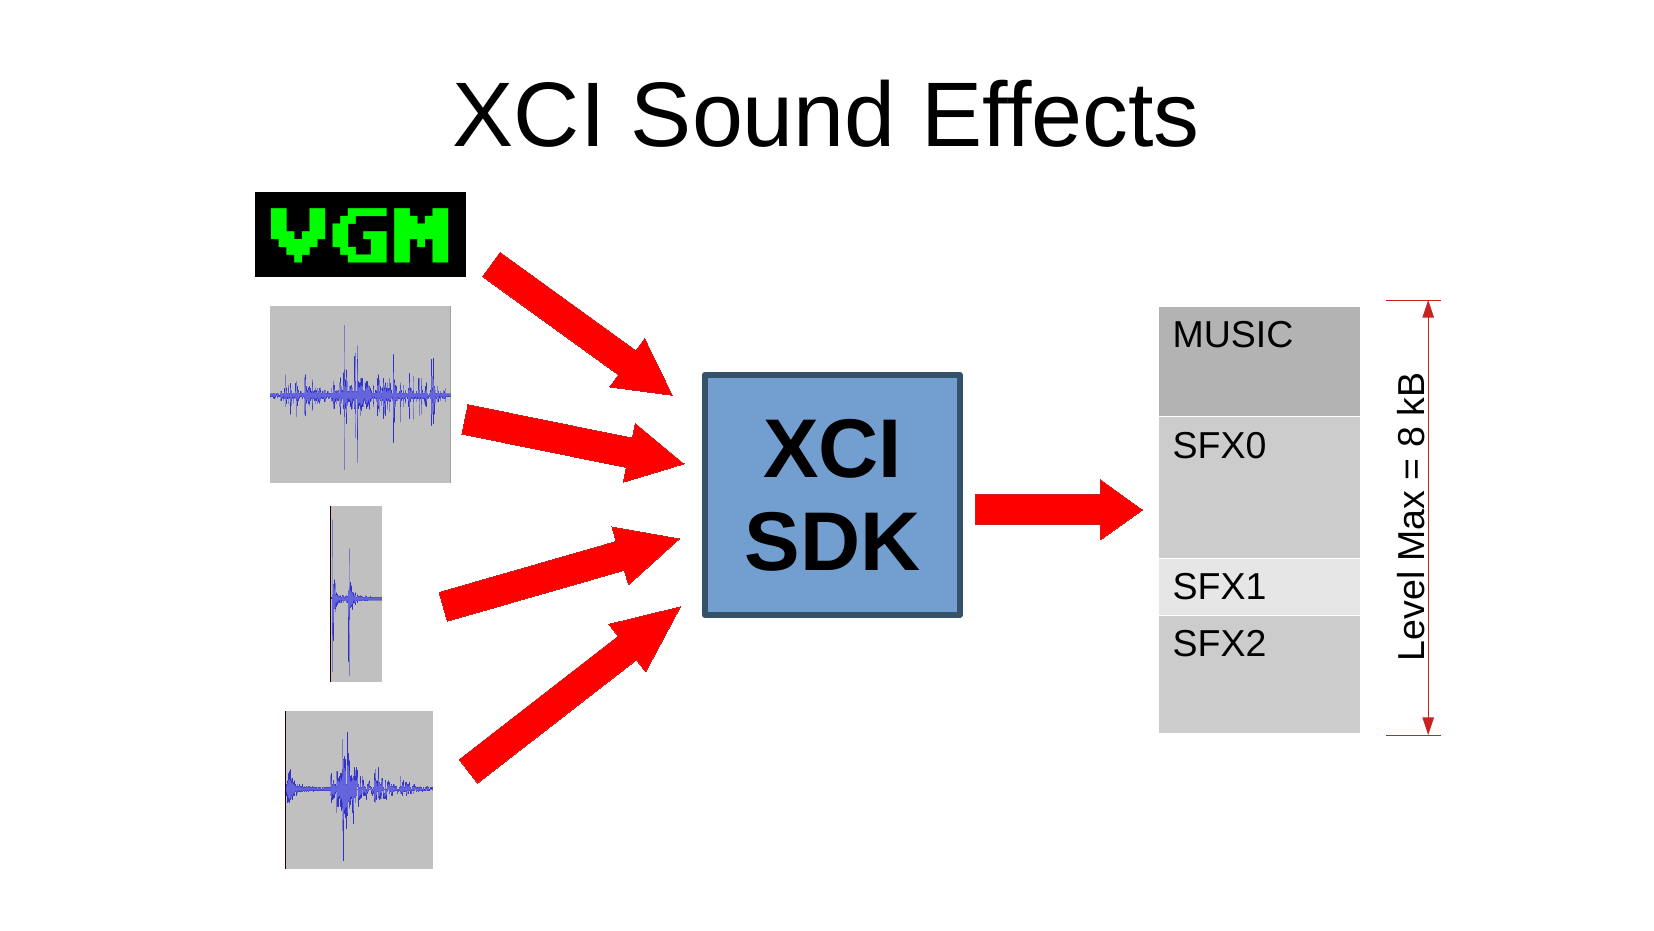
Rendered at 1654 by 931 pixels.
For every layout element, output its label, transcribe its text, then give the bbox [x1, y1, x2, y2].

picture [270, 306, 451, 483]
table_cell SFX1 [1159, 559, 1360, 615]
table_cell SFX0 [1159, 417, 1360, 558]
title XCI Sound Effects [82, 37, 1571, 193]
text_box [482, 252, 673, 396]
text_box [459, 606, 681, 784]
picture [255, 192, 466, 277]
table_cell SFX2 [1159, 616, 1360, 733]
picture [285, 711, 433, 869]
text_box [461, 404, 685, 483]
text_box [975, 479, 1143, 540]
table_header MUSIC [1159, 307, 1360, 416]
text_box XCI SDK [705, 375, 961, 616]
picture [330, 506, 382, 682]
text_box [439, 526, 680, 622]
